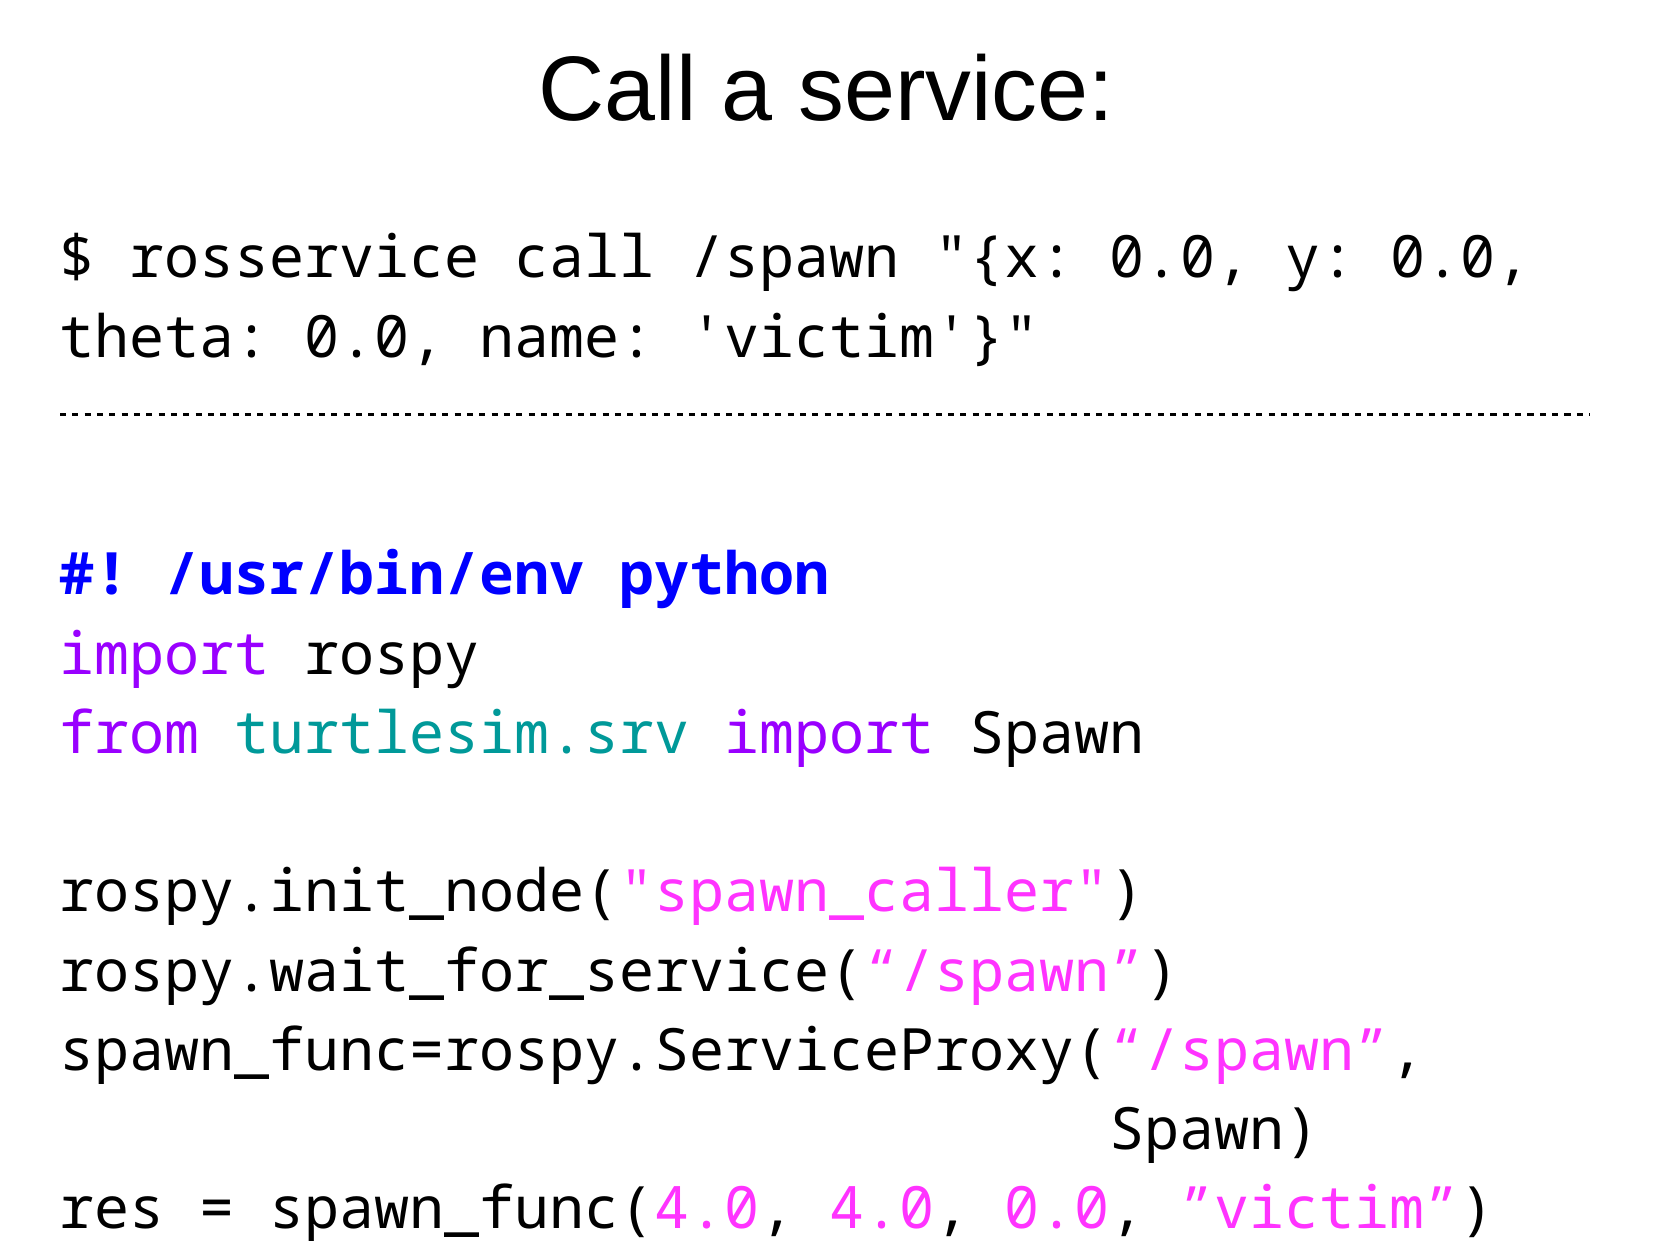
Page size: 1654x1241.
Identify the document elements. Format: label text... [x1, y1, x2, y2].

title Call a service: [82, 0, 1571, 193]
text_box $ rosservice call /spawn "{x: 0.0, y: 0.0, theta: 0.0, name: 'victim'}" #! /usr/bin/env python import rospy from turtlesim.srv import Spawn rospy.init_node("spawn_caller") rospy.wait_for_service(“/spawn”) spawn_func=rospy.ServiceProxy(“/spawn”, Spawn) res = spawn_func(4.0, 4.0, 0.0, ”victim”) # isinstance(res, SpawnResponse) == True [45, 208, 1621, 1170]
